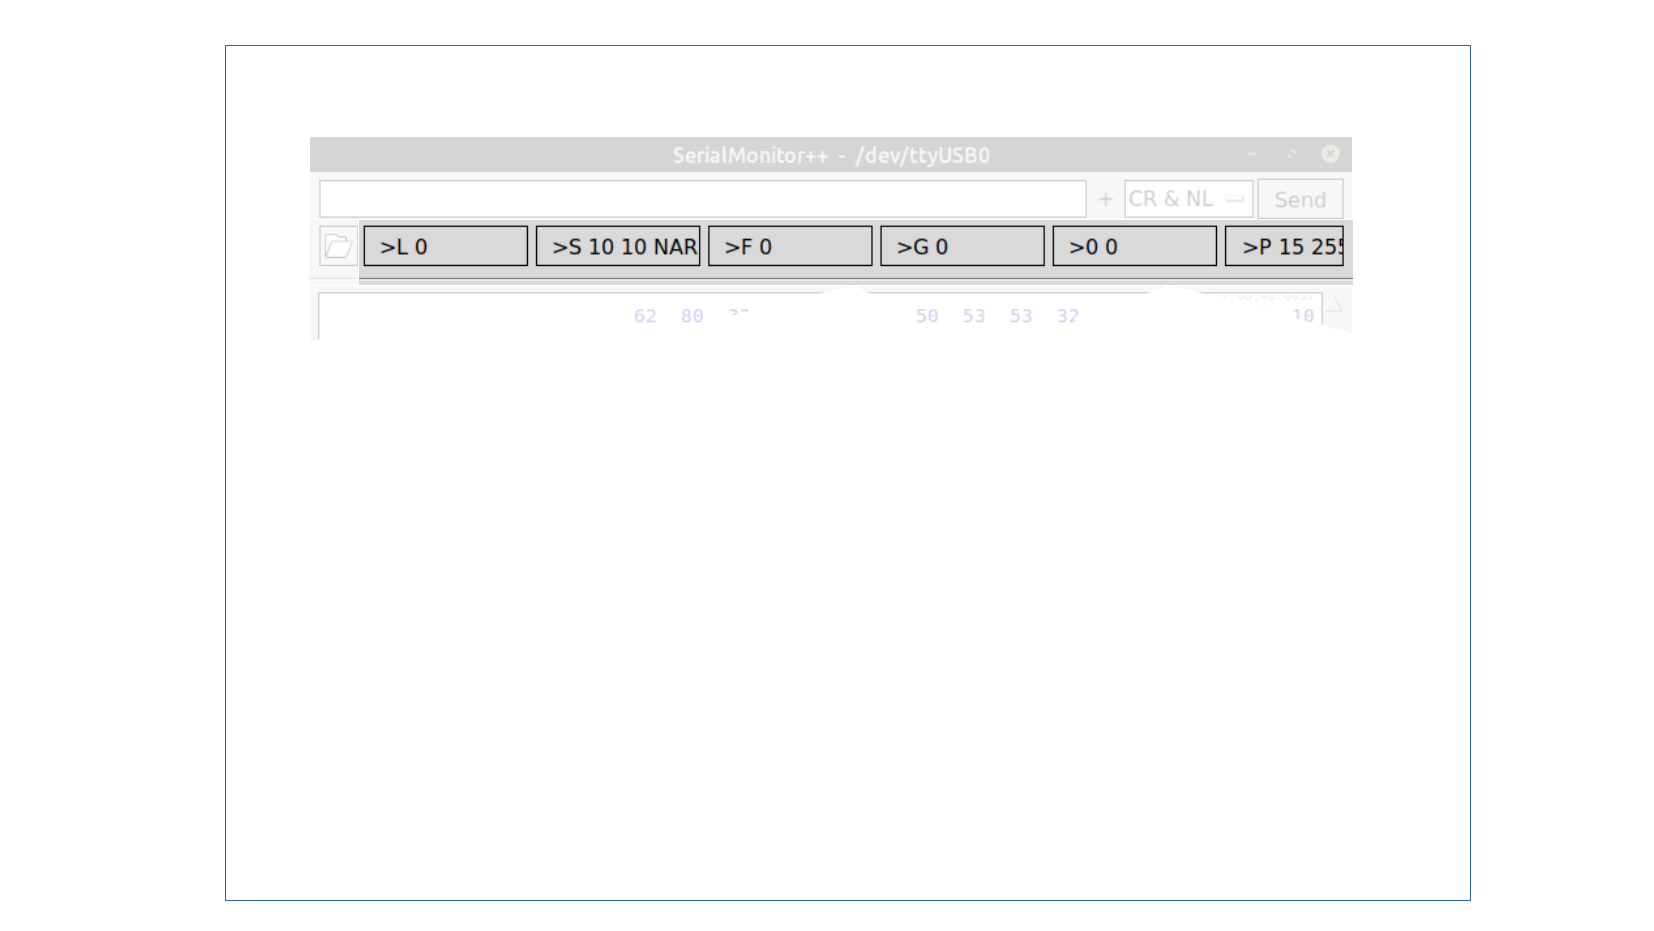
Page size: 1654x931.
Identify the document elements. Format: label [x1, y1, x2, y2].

picture [359, 220, 1353, 285]
text_box [225, 45, 1471, 901]
